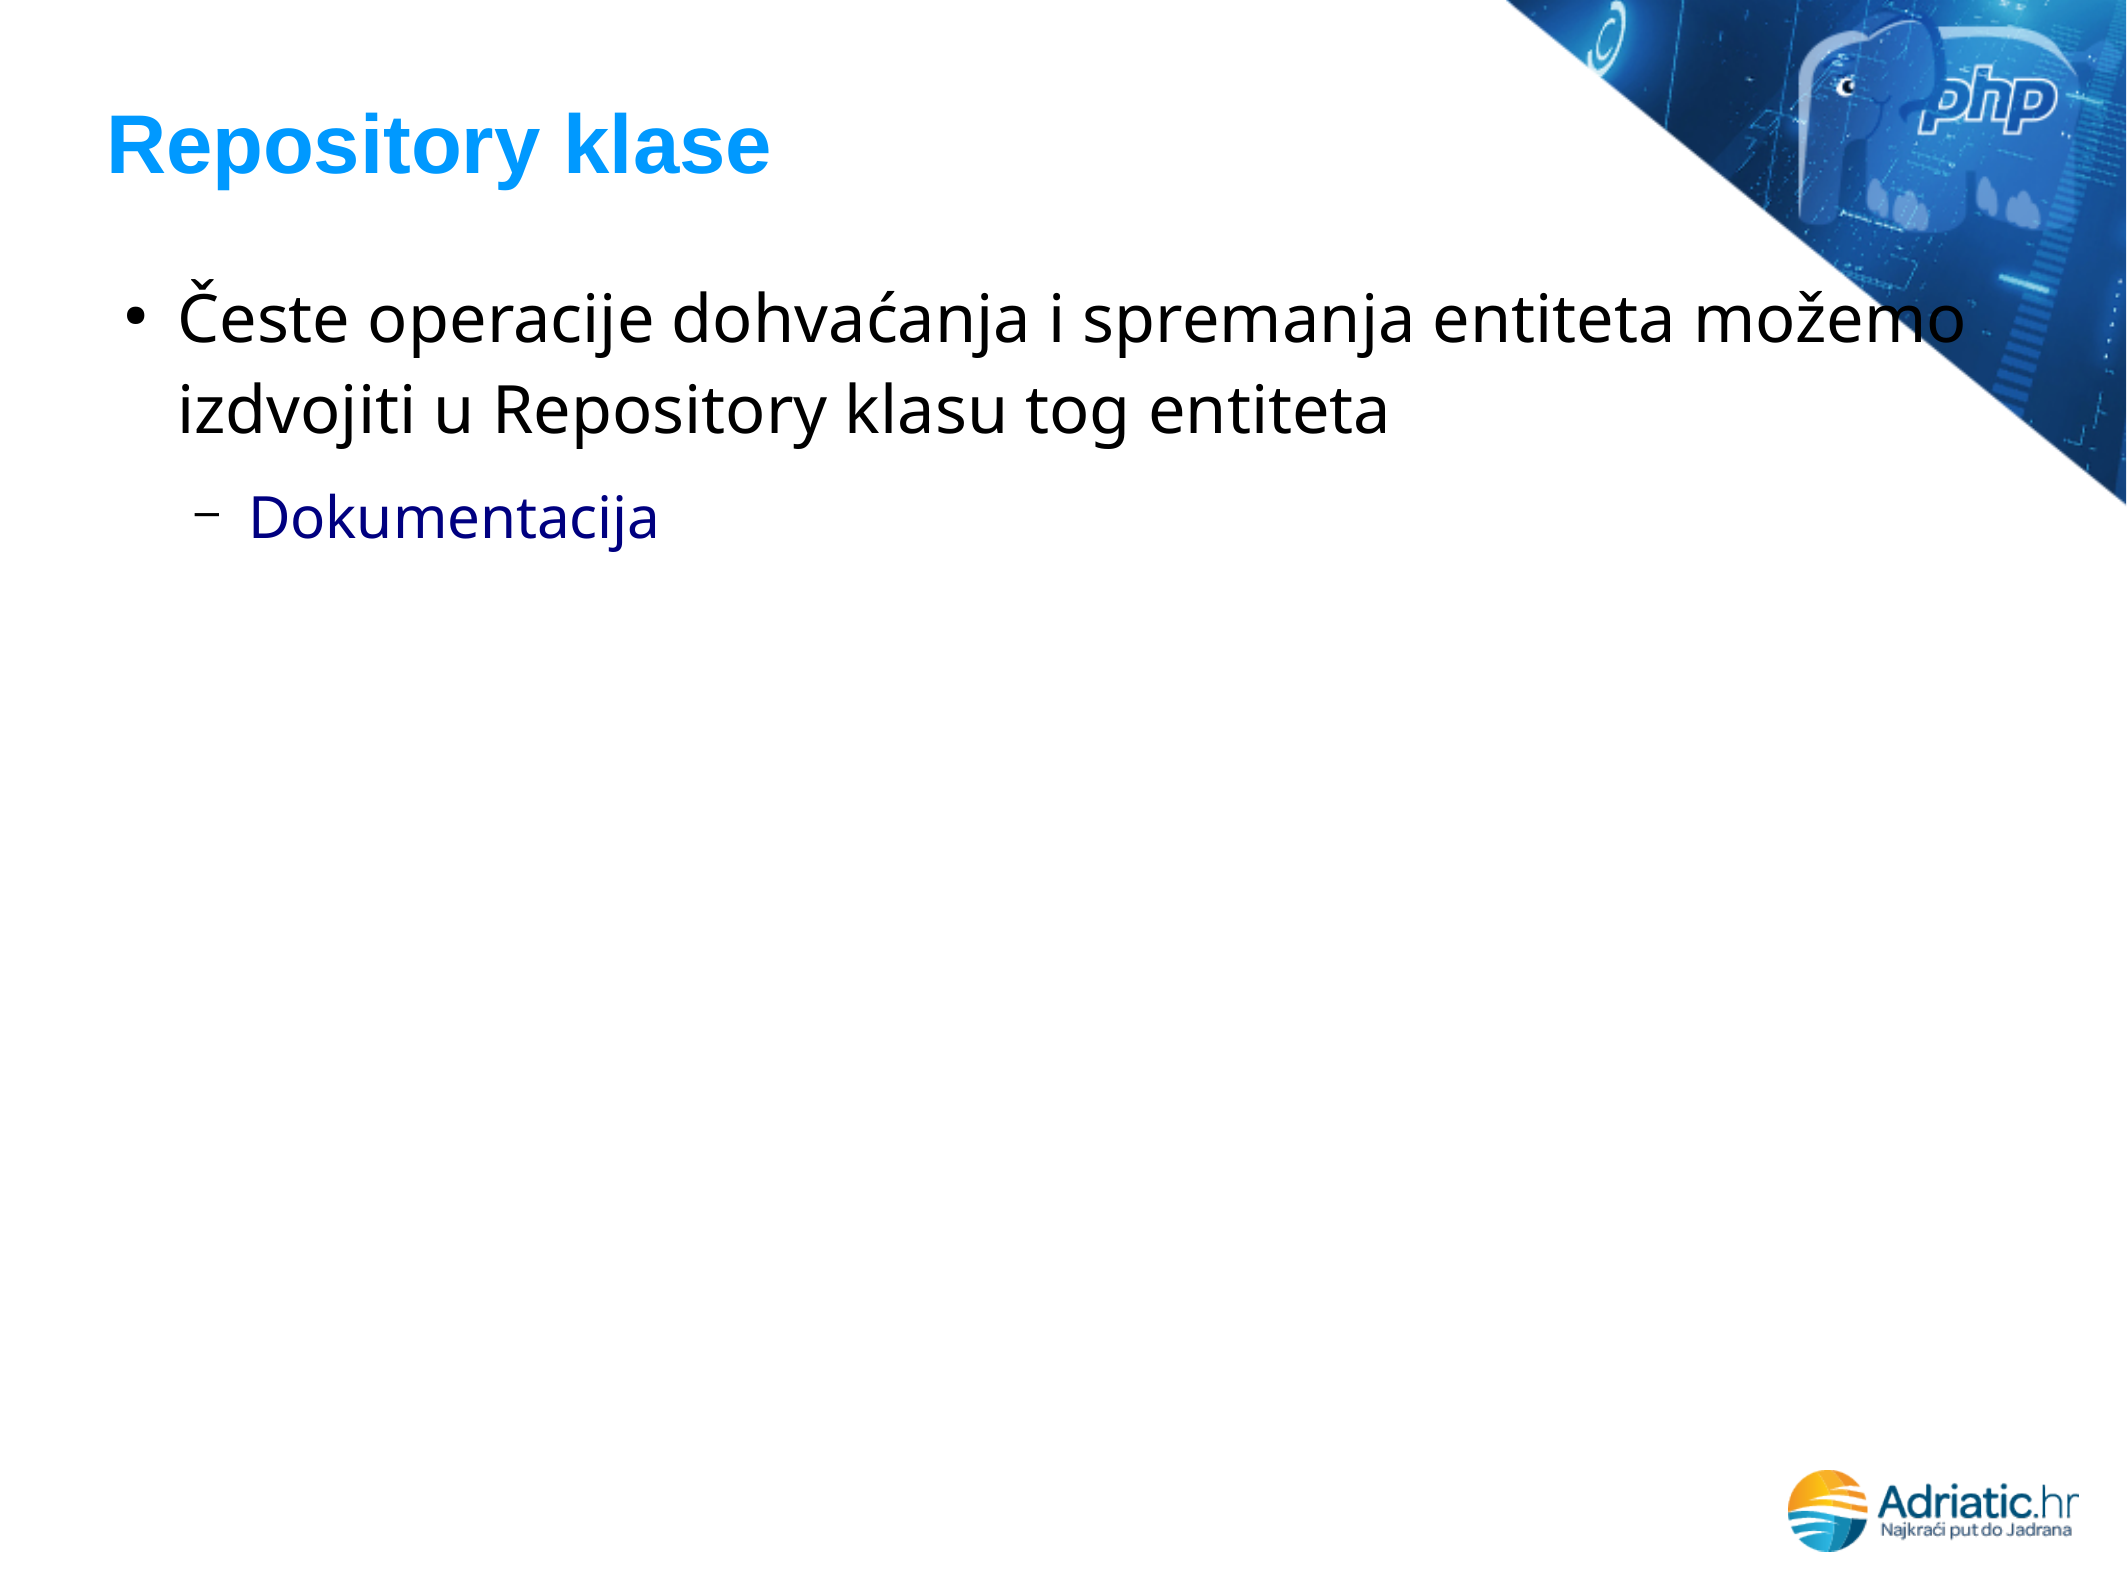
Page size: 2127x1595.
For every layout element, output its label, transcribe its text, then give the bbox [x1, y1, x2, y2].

picture [1788, 1470, 2079, 1552]
title Repository klase [106, 70, 1630, 219]
list Česte operacije dohvaćanja i spremanja entiteta možemo izdvojiti u Repository klasu tog entiteta Dokumentacija [106, 271, 2020, 1453]
picture [1505, 0, 2127, 625]
